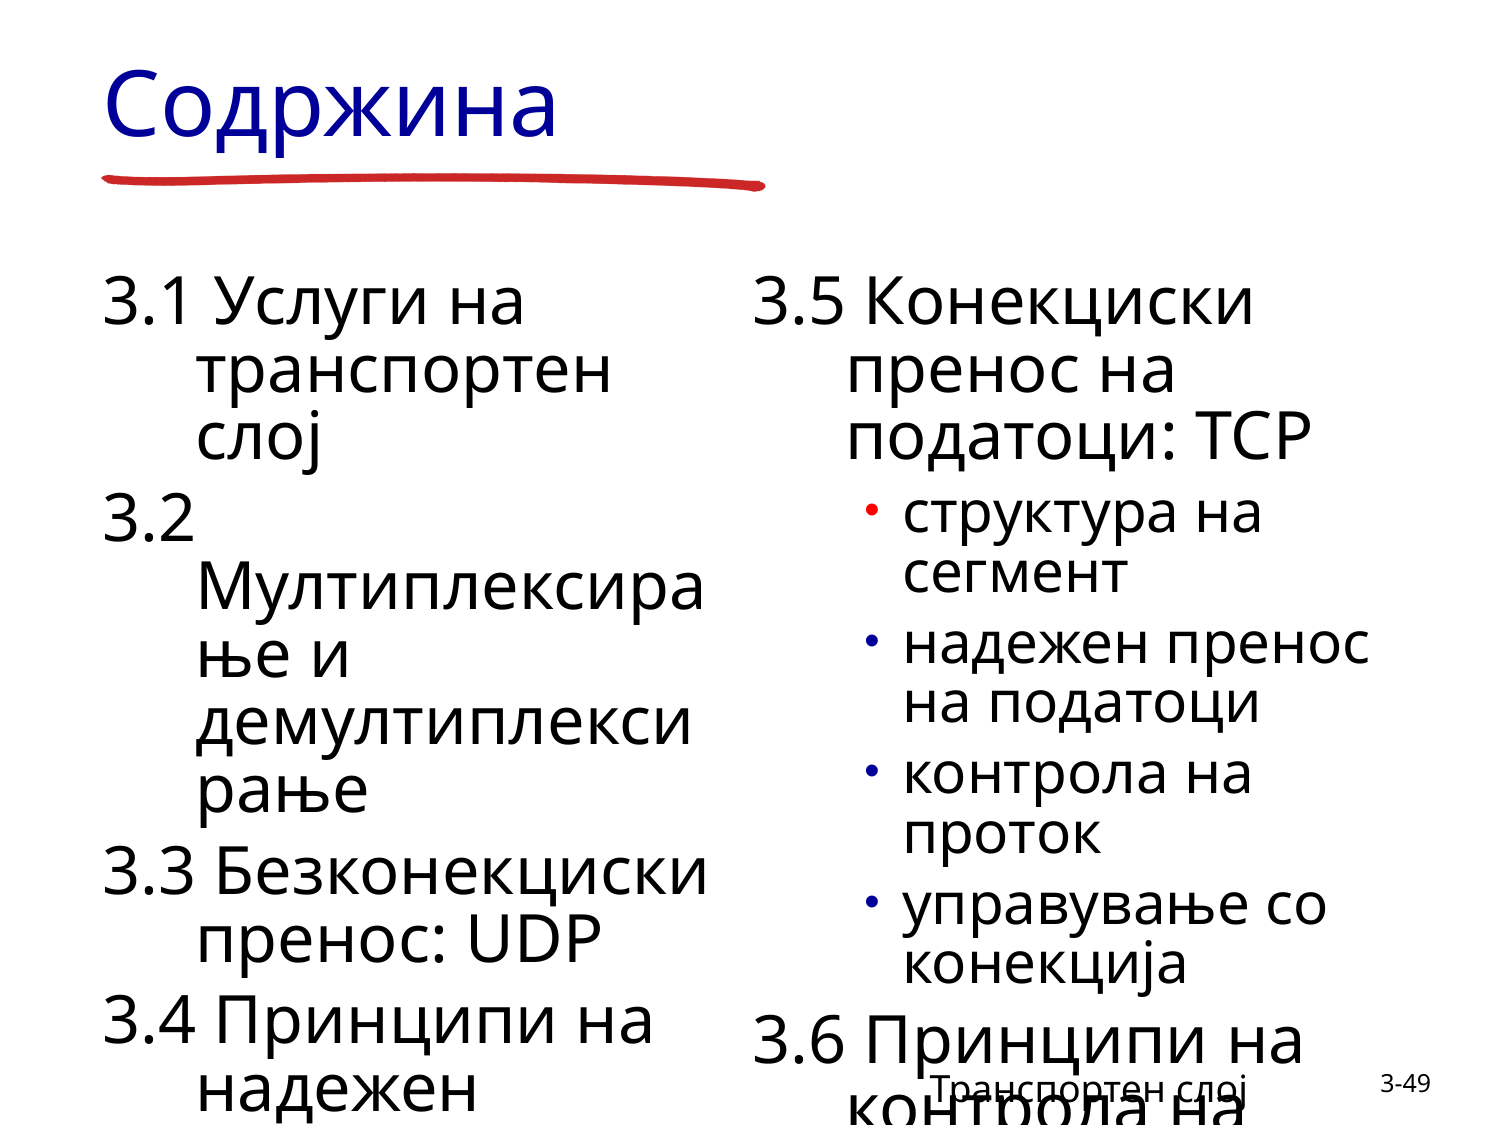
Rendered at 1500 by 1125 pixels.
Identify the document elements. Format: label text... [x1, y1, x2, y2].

title Содржина [87, 37, 1363, 225]
footer Транспортен слој [914, 1057, 1390, 1105]
list 3.1 Услуги на транспортен слој 3.2 Мултиплексирање и демултиплексирање 3.3 Безконекциски пренос: UDP 3.4 Принципи на надежен пренос на податоци [87, 262, 737, 1025]
list 3.5 Конекциски пренос на податоци: TCP структура на сегмент надежен пренос на податоци контрола на проток управување со конекција 3.6 Принципи на контрола на застој 3.7 TCP контрола на застој [737, 262, 1435, 1025]
slide_number 3-<number> [1365, 1060, 1477, 1106]
